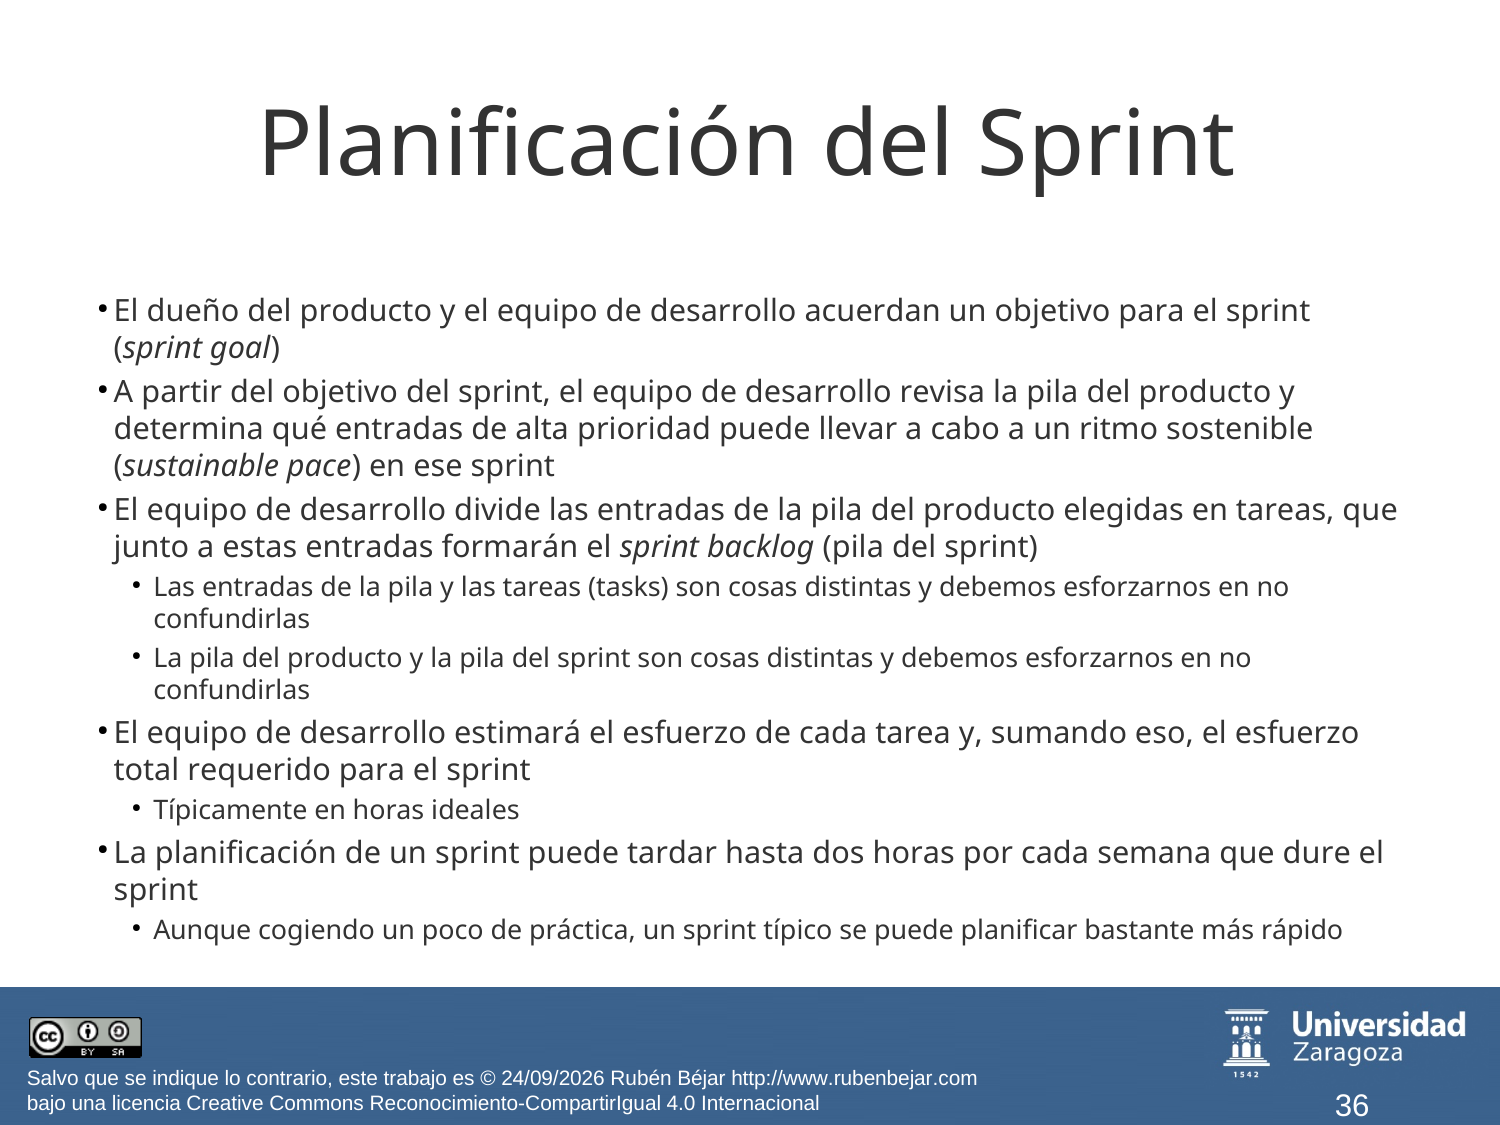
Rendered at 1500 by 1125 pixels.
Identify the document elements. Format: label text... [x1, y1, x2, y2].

title Planificación del Sprint [74, 21, 1420, 257]
list El dueño del producto y el equipo de desarrollo acuerdan un objetivo para el sprint (sprint goal) A partir del objetivo del sprint, el equipo de desarrollo revisa la pila del producto y determina qué entradas de alta prioridad puede llevar a cabo a un ritmo sostenible (sustainable pace) en ese sprint El equipo de desarrollo divide las entradas de la pila del producto elegidas en tareas, que junto a estas entradas formarán el sprint backlog (pila del sprint) Las entradas de la pila y las tareas (tasks) son cosas distintas y debemos esforzarnos en no confundirlas La pila del producto y la pila del sprint son cosas distintas y debemos esforzarnos en no confundirlas El equipo de desarrollo estimará el esfuerzo de cada tarea y, sumando eso, el esfuerzo total requerido para el sprint Típicamente en horas ideales La planificación de un sprint puede tardar hasta dos horas por cada semana que dure el sprint Aunque cogiendo un poco de práctica, un sprint típico se puede planificar bastante más rápido [82, 283, 1418, 957]
picture [0, 987, 1500, 1125]
